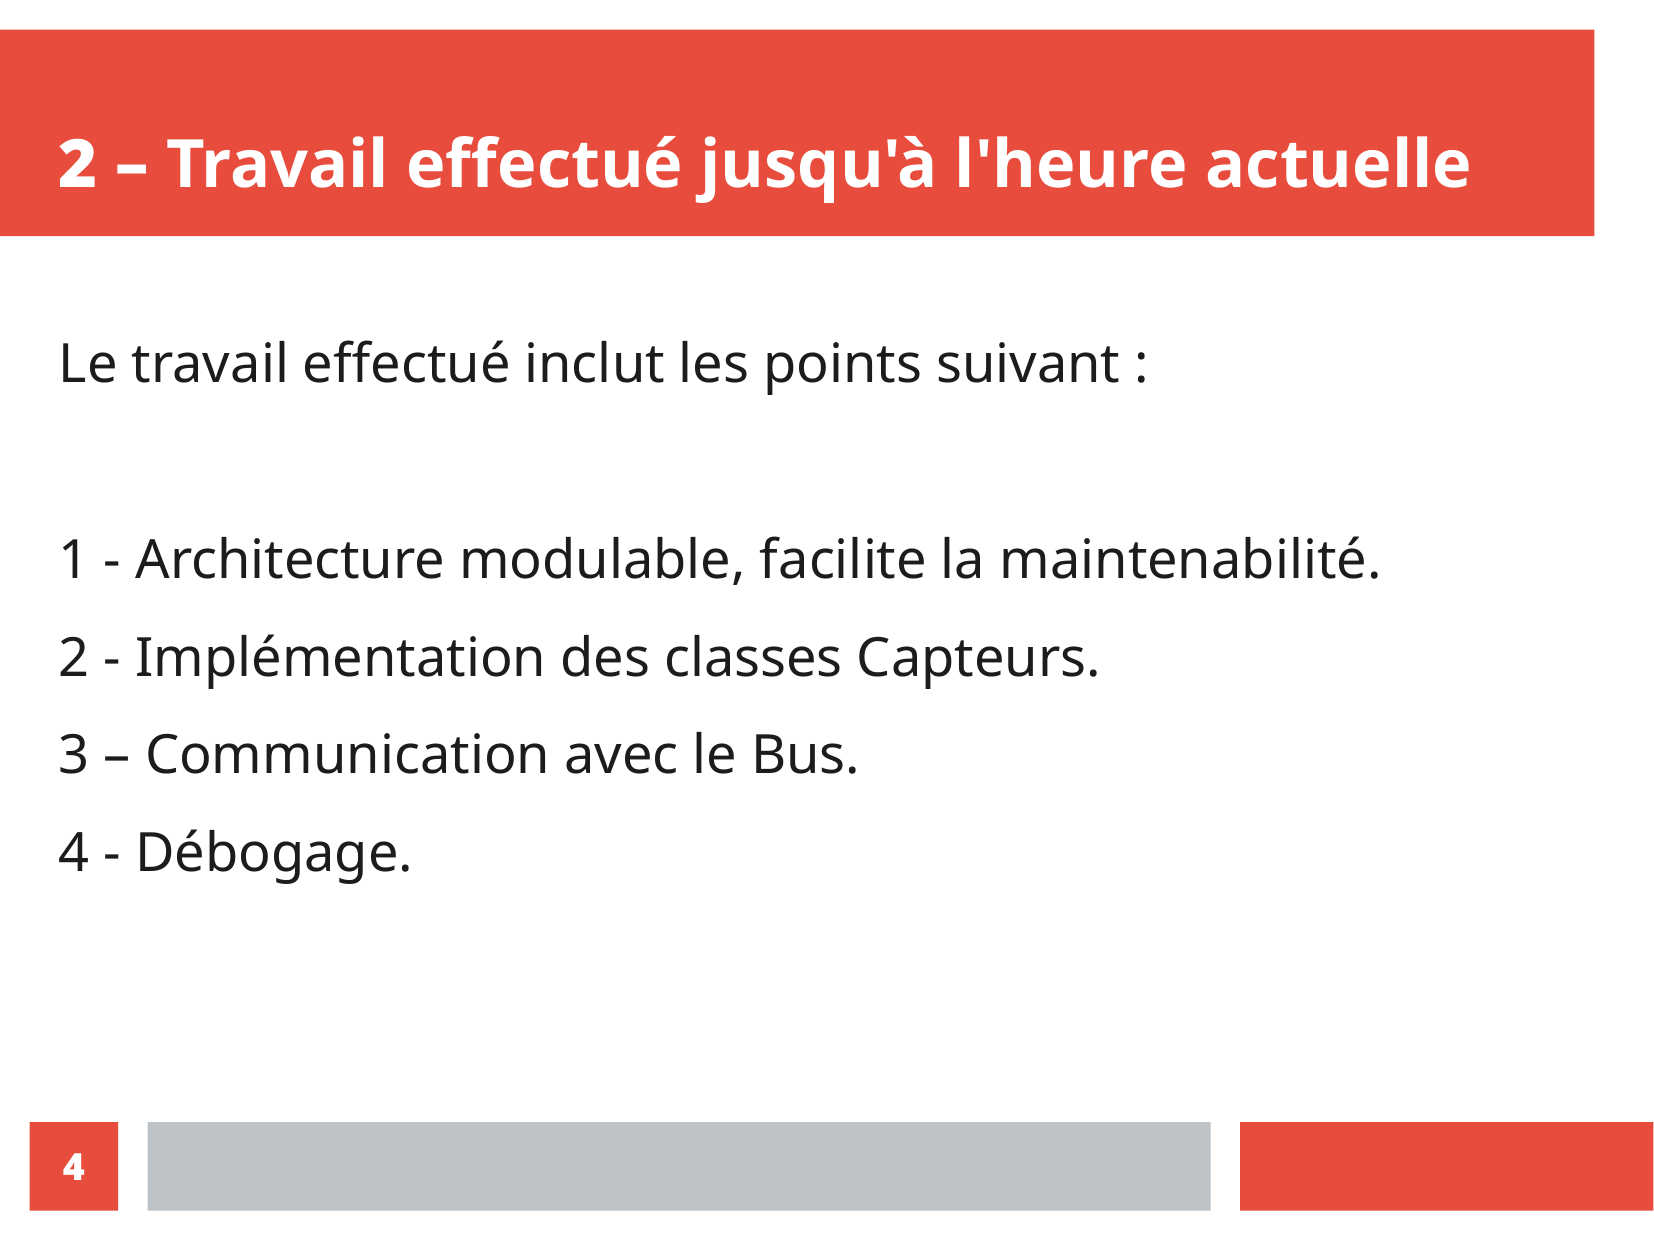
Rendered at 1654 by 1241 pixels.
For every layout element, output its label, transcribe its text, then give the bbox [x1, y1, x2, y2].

title 2 – Travail effectué jusqu'à l'heure actuelle [59, 59, 1595, 207]
list Le travail effectué inclut les points suivant : 1 - Architecture modulable, facilite la maintenabilité. 2 - Implémentation des classes Capteurs. 3 – Communication avec le Bus. 4 - Débogage. [59, 324, 1565, 1093]
